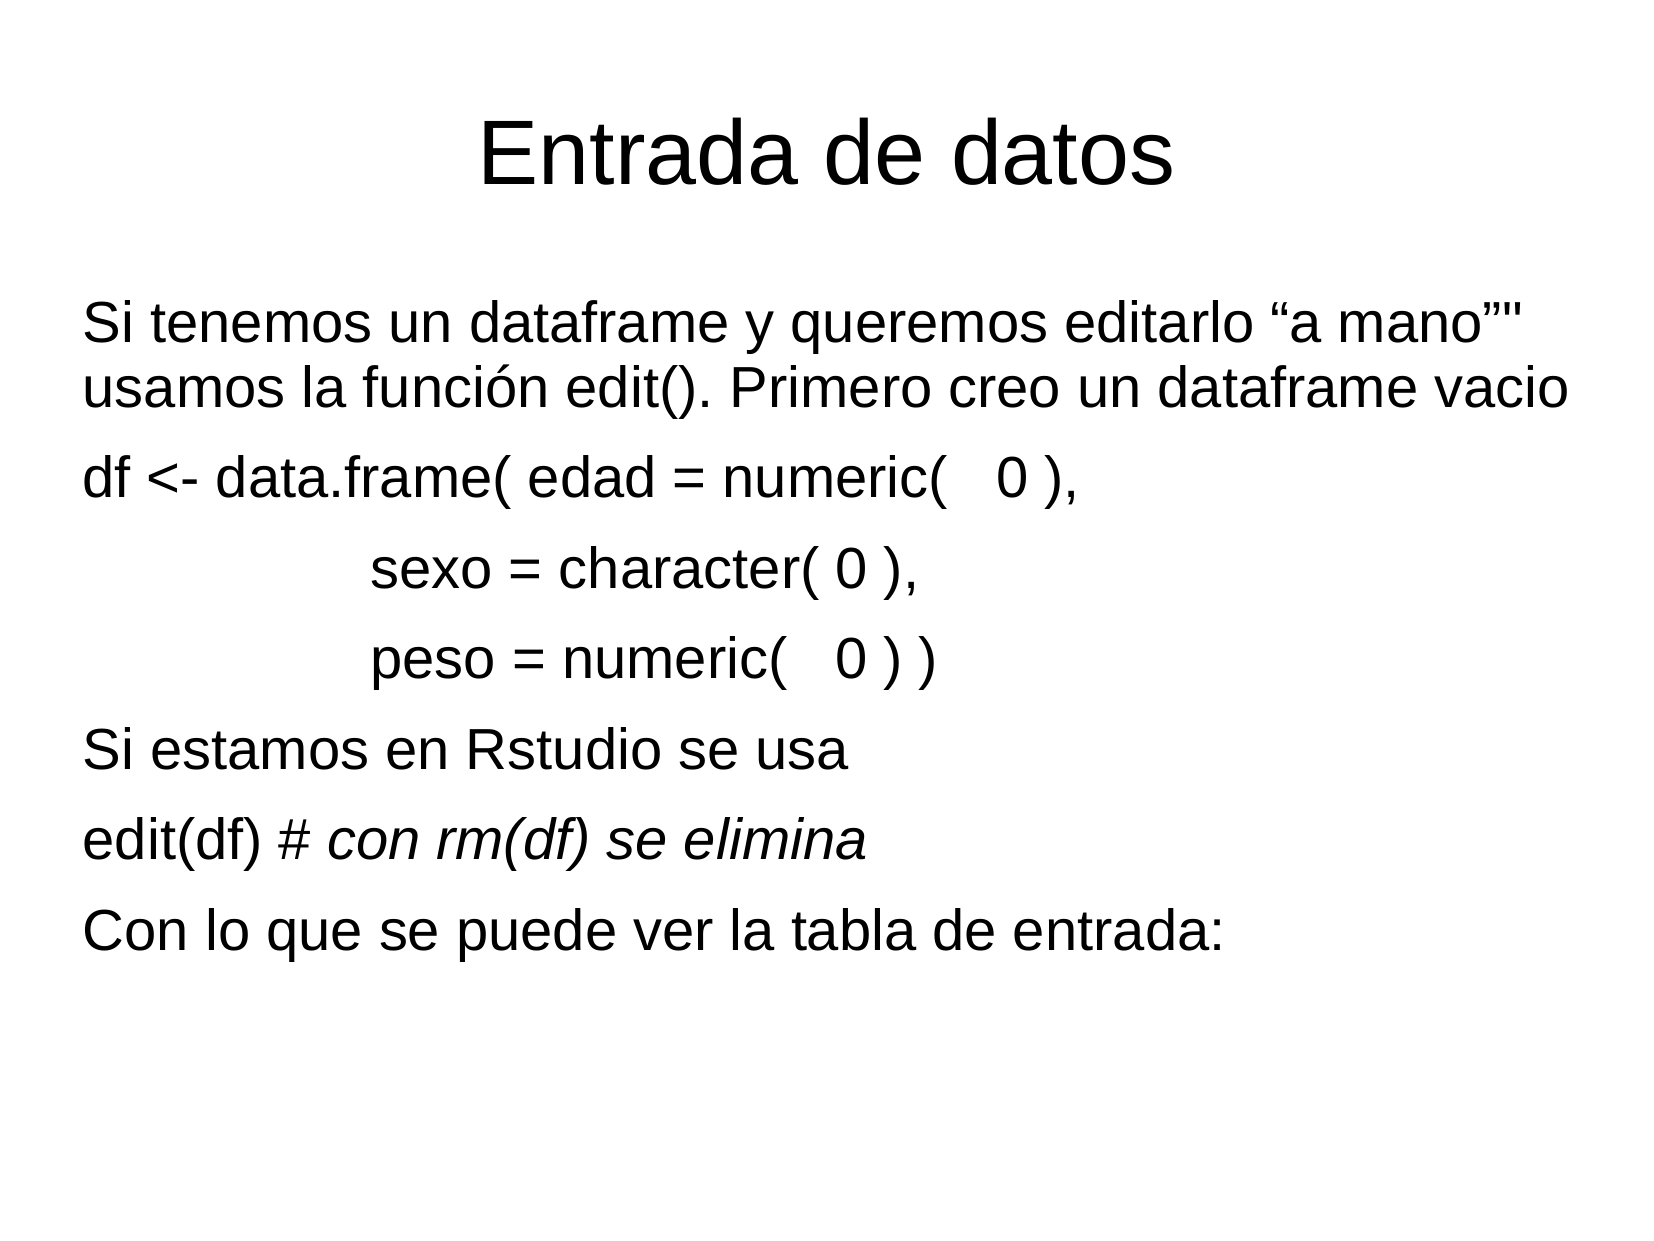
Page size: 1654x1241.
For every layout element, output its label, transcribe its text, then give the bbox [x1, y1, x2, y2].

title Entrada de datos [82, 49, 1571, 257]
list Si tenemos un dataframe y queremos editarlo “a mano”" usamos la función edit(). Primero creo un dataframe vacio df <- data.frame( edad = numeric( 0 ), sexo = character( 0 ), peso = numeric( 0 ) ) Si estamos en Rstudio se usa edit(df) # con rm(df) se elimina Con lo que se puede ver la tabla de entrada: [82, 290, 1571, 1010]
